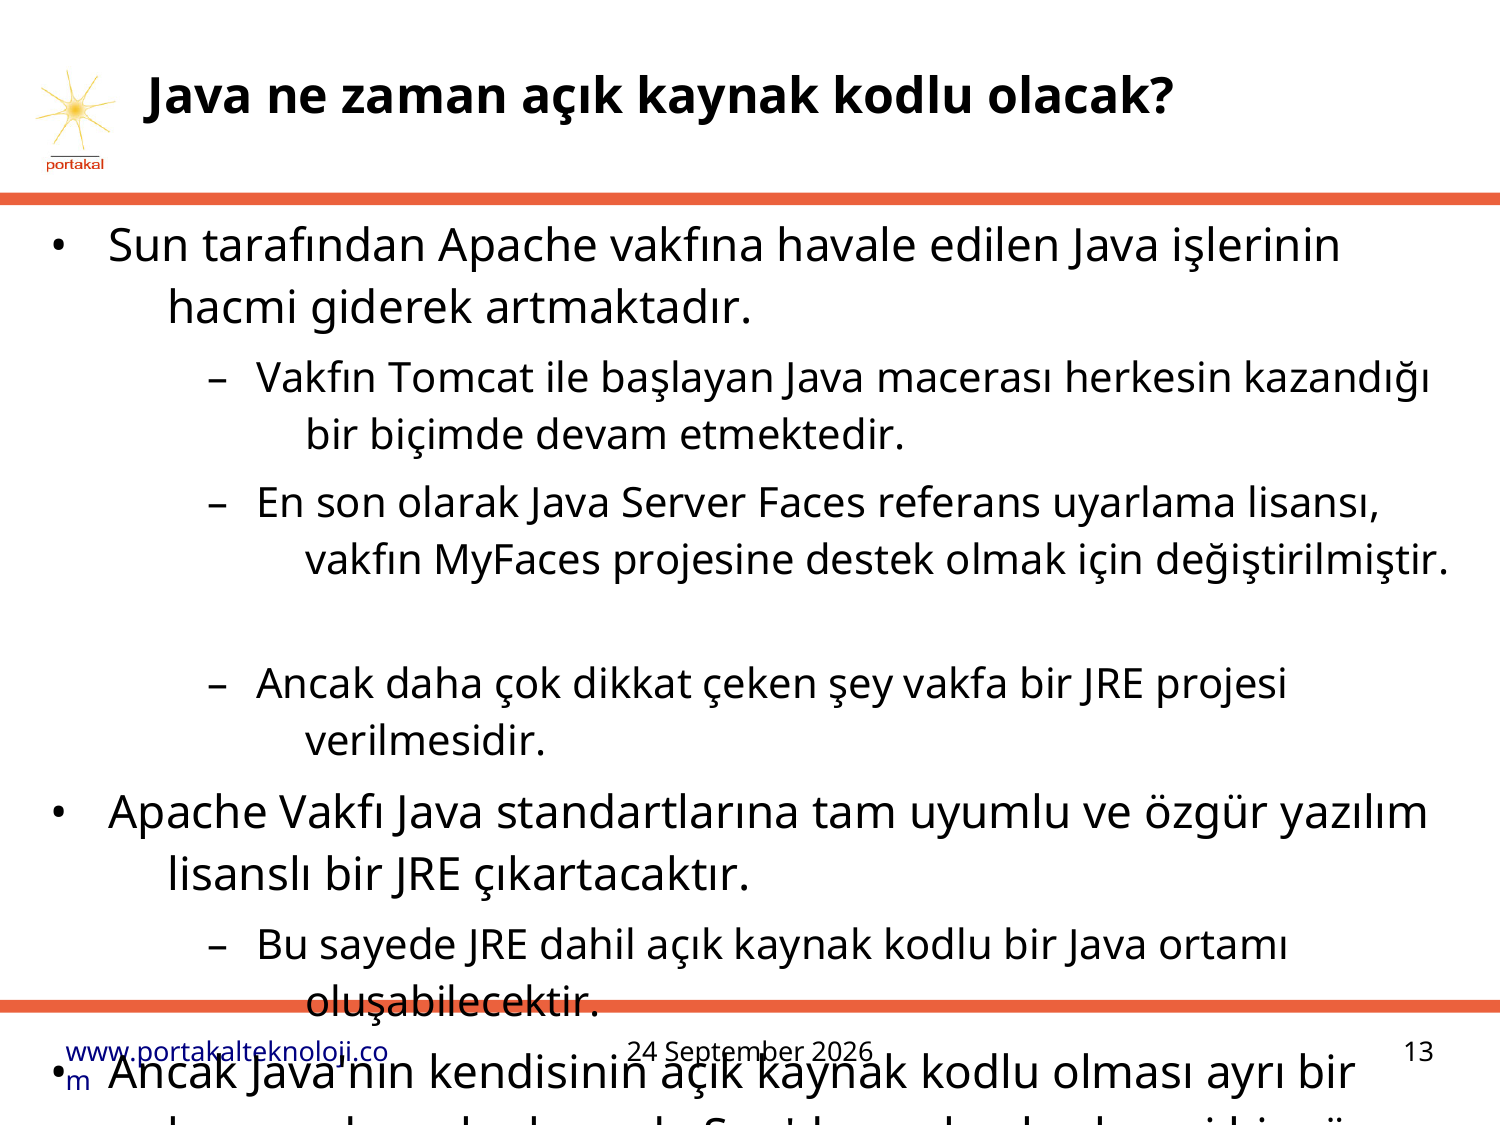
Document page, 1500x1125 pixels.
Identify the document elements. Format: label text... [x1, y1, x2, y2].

list Sun tarafından Apache vakfına havale edilen Java işlerinin hacmi giderek artmaktadır. Vakfın Tomcat ile başlayan Java macerası herkesin kazandığı bir biçimde devam etmektedir. En son olarak Java Server Faces referans uyarlama lisansı, vakfın MyFaces projesine destek olmak için değiştirilmiştir. Ancak daha çok dikkat çeken şey vakfa bir JRE projesi verilmesidir. Apache Vakfı Java standartlarına tam uyumlu ve özgür yazılım lisanslı bir JRE çıkartacaktır. Bu sayede JRE dahil açık kaynak kodlu bir Java ortamı oluşabilecektir. Ancak Java'nın kendisinin açık kaynak kodlu olması ayrı bir kavramdır ve bu konuda Sun'dan gelen herhangi bir söz yoktur. [50, 212, 1450, 984]
picture [29, 5, 120, 184]
title Java ne zaman açık kaynak kodlu olacak? [147, 7, 1450, 181]
